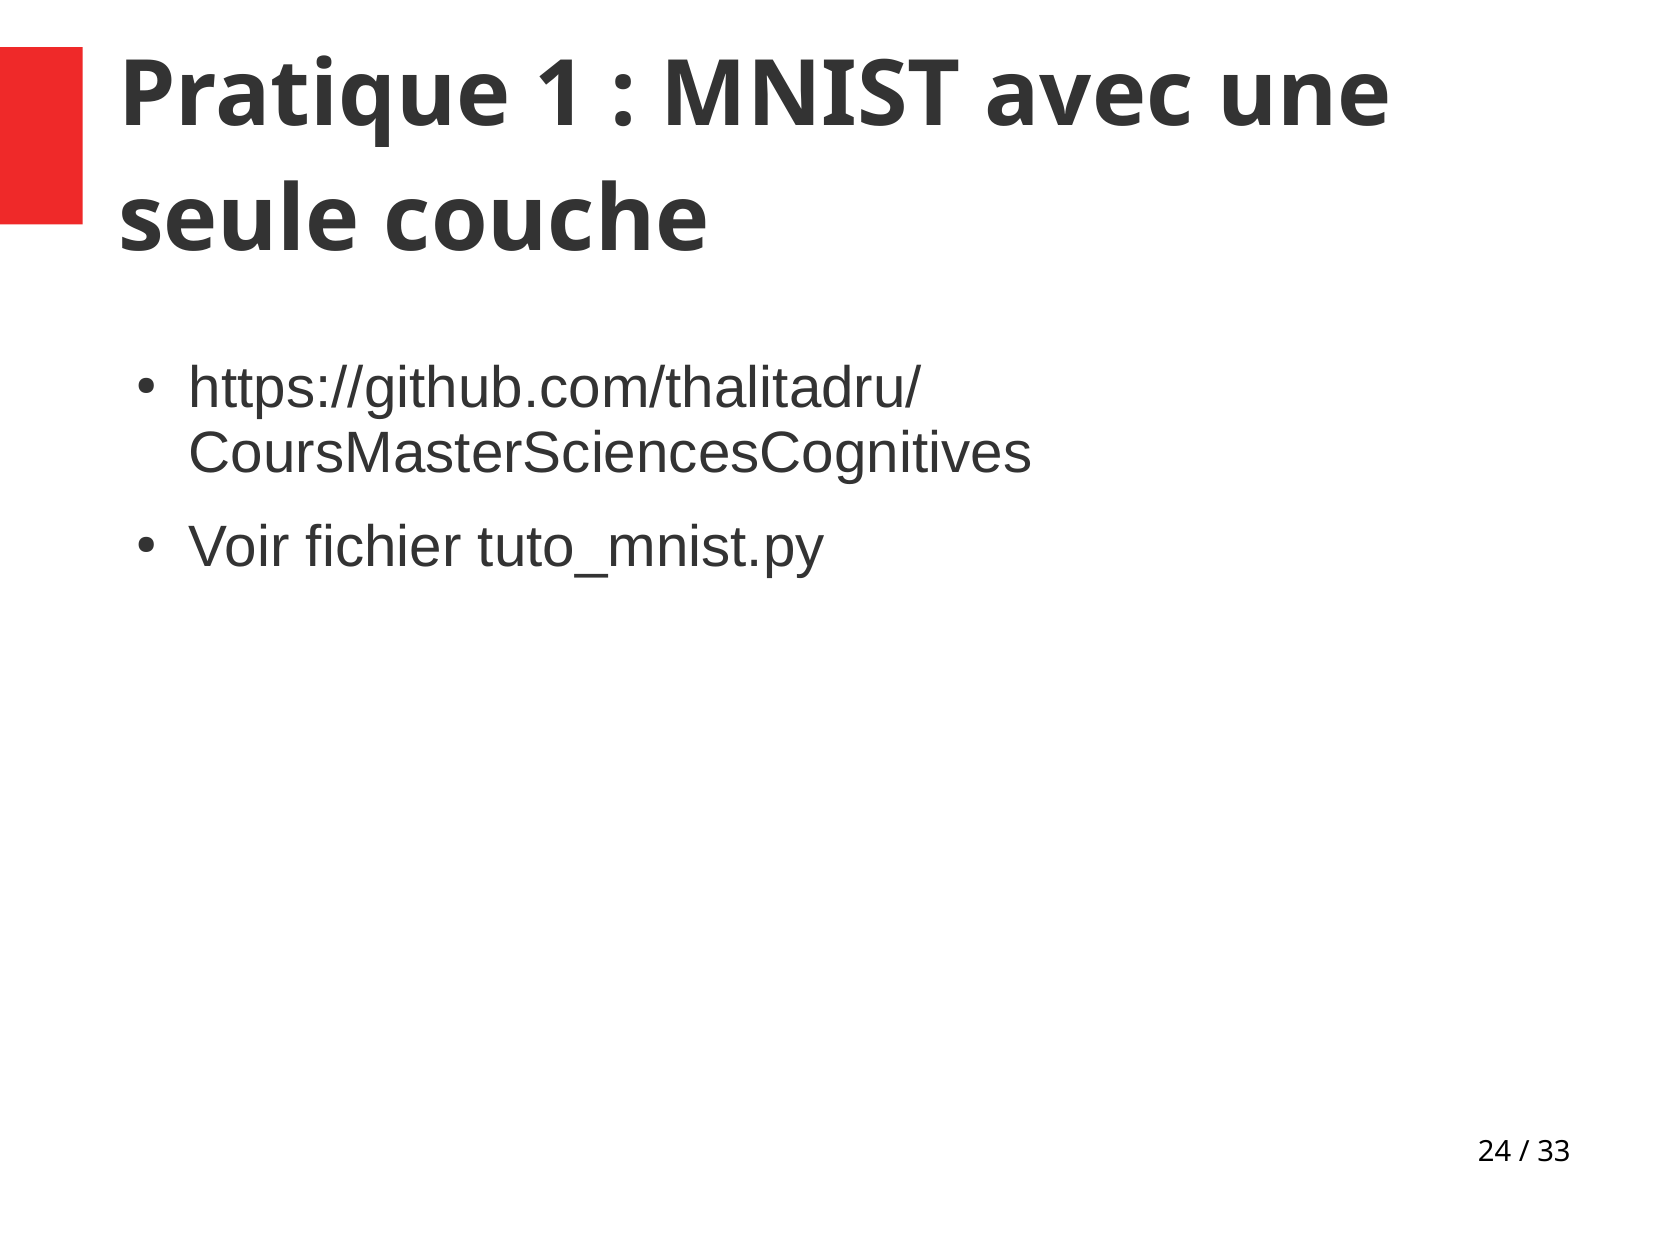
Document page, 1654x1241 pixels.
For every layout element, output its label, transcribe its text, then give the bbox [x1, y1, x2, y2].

title Pratique 1 : MNIST avec une seule couche [118, 45, 1571, 260]
list https://github.com/thalitadru/CoursMasterSciencesCognitives Voir fichier tuto_mnist.py [118, 354, 1536, 1074]
